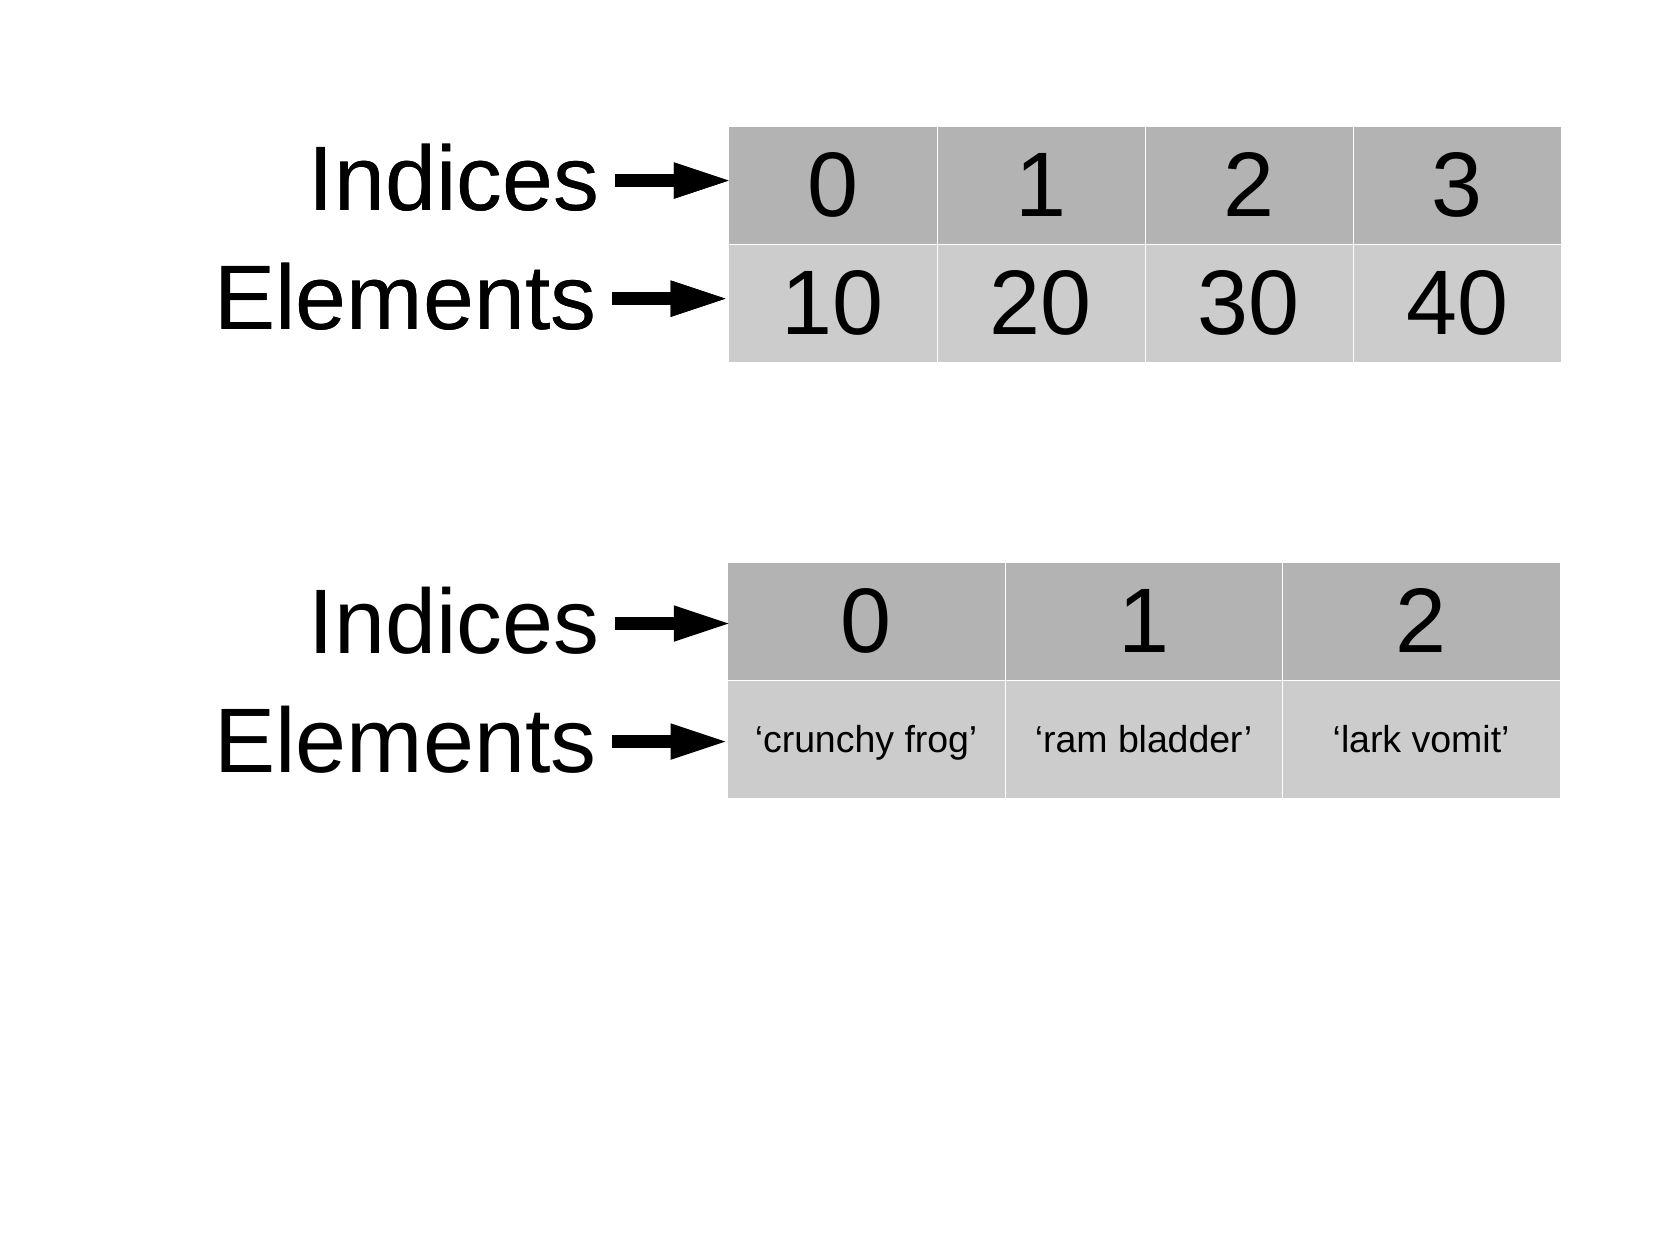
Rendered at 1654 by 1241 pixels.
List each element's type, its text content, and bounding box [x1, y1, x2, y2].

text_box Indices [296, 570, 612, 674]
table_header 0 [728, 563, 1005, 680]
text_box Elements [203, 689, 609, 792]
table_header 3 [1354, 127, 1561, 244]
text_box Elements [203, 246, 609, 350]
table_cell ‘ram bladder’ [1006, 681, 1282, 798]
table_cell ‘lark vomit’ [1283, 681, 1560, 798]
table_cell ‘crunchy frog’ [728, 681, 1005, 798]
table_cell 10 [729, 245, 937, 362]
table_header 1 [938, 127, 1145, 244]
text_box Indices [296, 127, 612, 231]
table_header 2 [1146, 127, 1353, 244]
table_cell 40 [1354, 245, 1561, 362]
table_header 1 [1006, 563, 1282, 680]
table_cell 20 [938, 245, 1145, 362]
table_cell 30 [1146, 245, 1353, 362]
table_header 2 [1283, 563, 1560, 680]
table_header 0 [729, 127, 937, 244]
